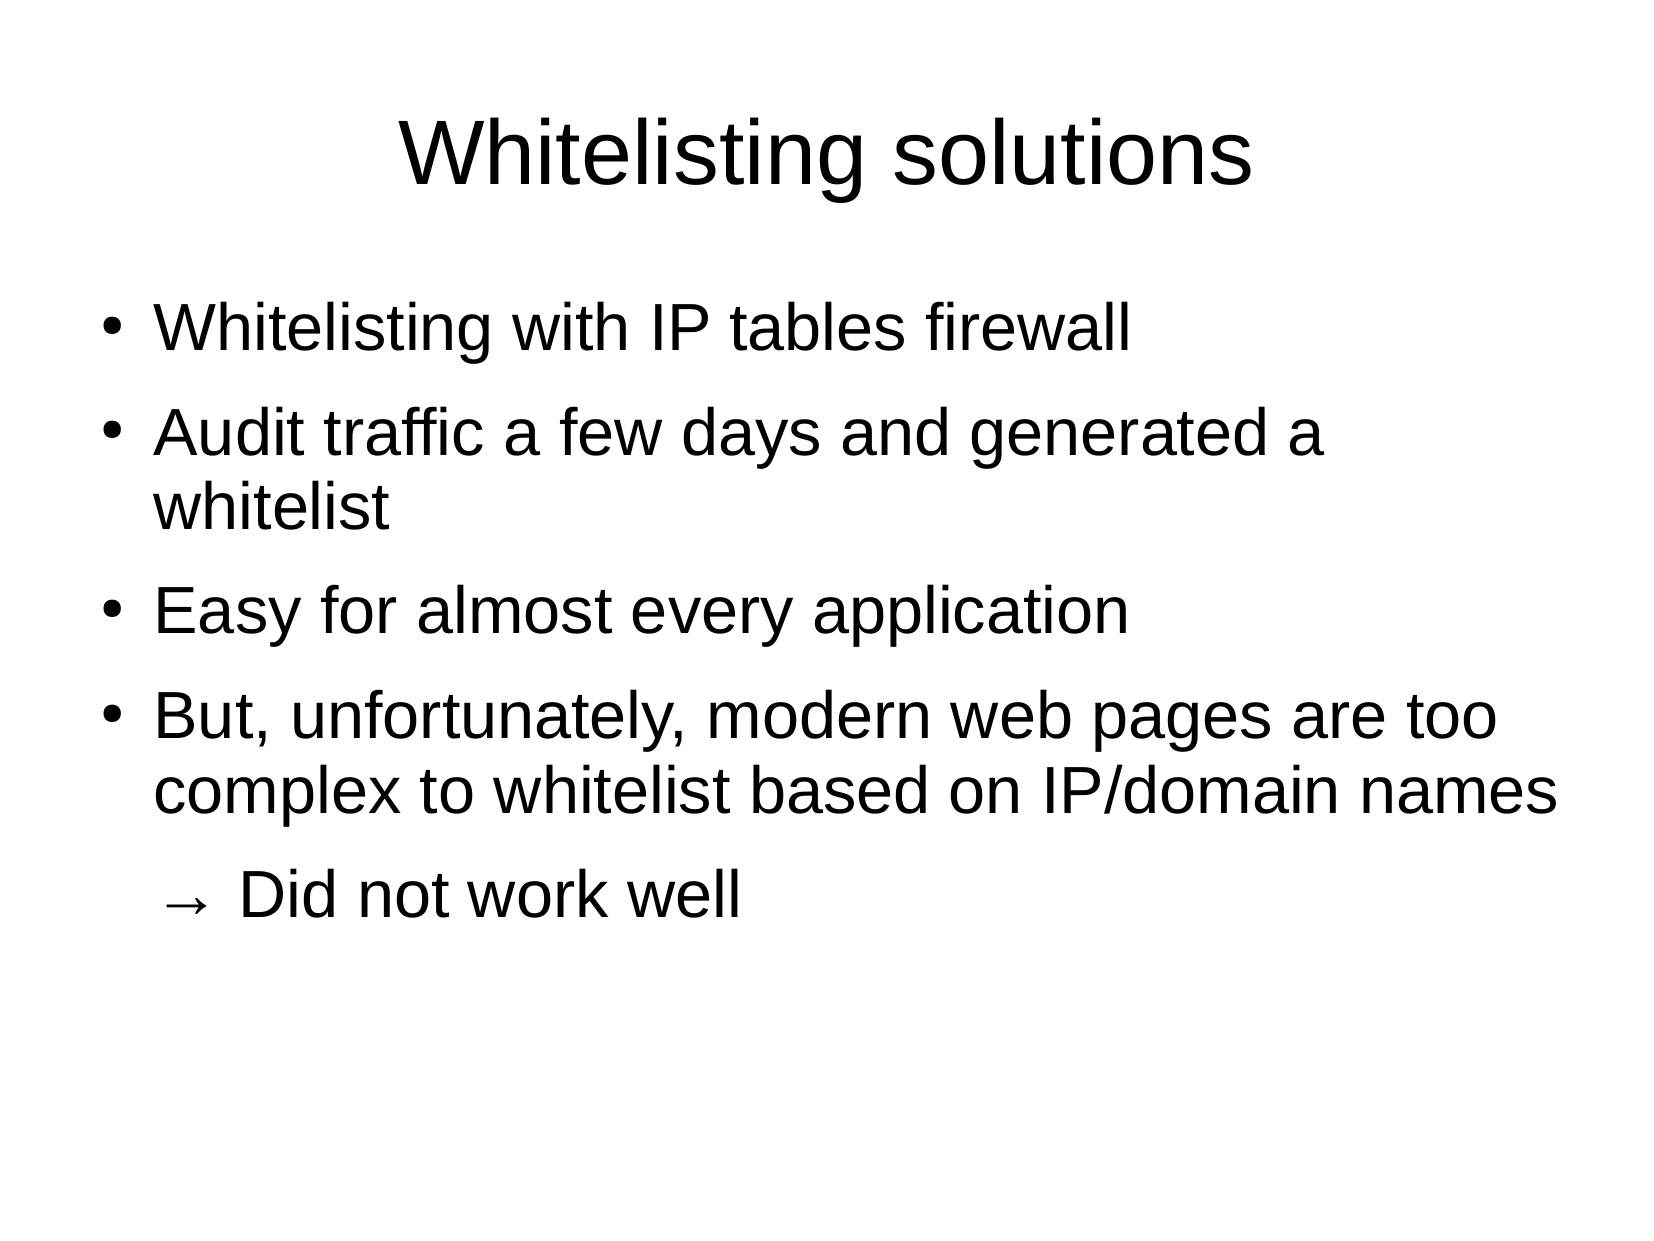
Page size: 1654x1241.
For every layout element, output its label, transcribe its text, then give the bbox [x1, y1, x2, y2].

title Whitelisting solutions [82, 49, 1571, 257]
list Whitelisting with IP tables firewall Audit traffic a few days and generated a whitelist Easy for almost every application But, unfortunately, modern web pages are too complex to whitelist based on IP/domain names → Did not work well [82, 290, 1571, 1010]
